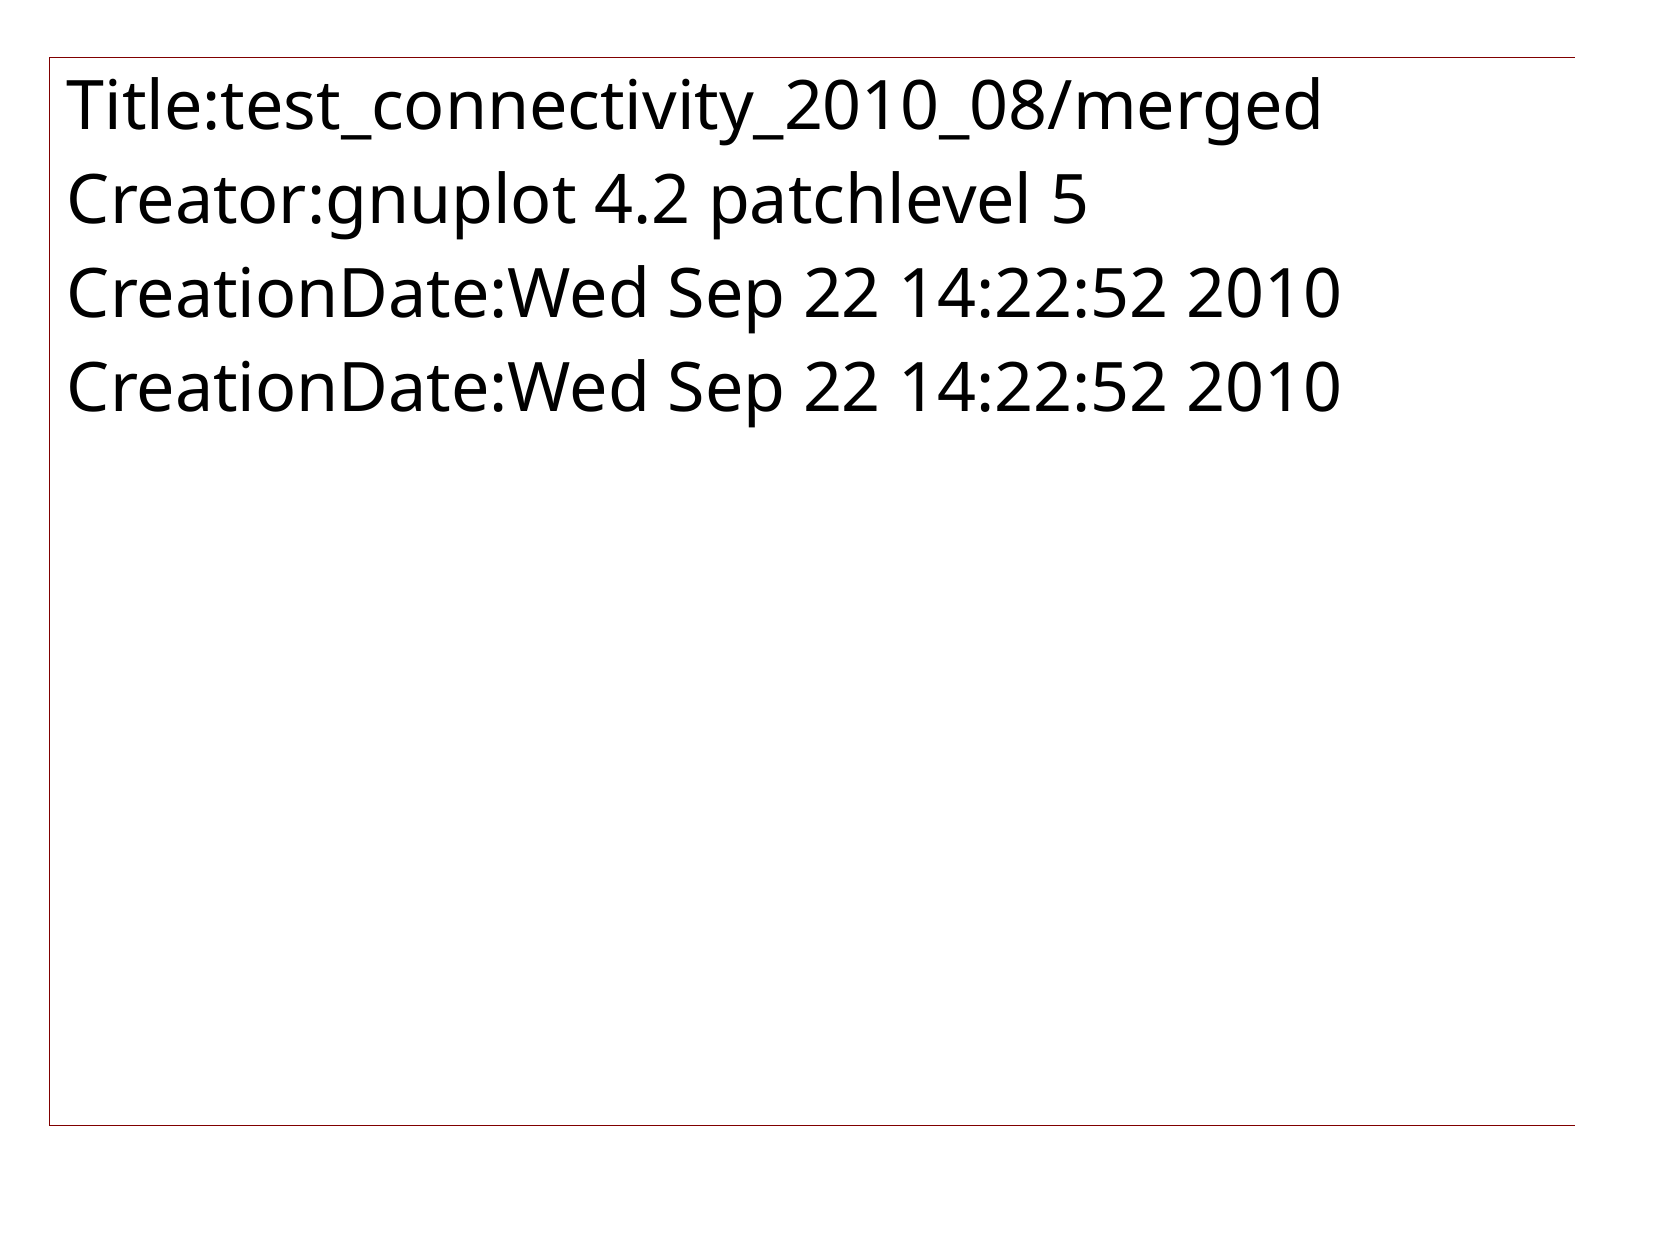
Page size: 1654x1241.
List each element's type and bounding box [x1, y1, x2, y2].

picture [44, 52, 1576, 1126]
